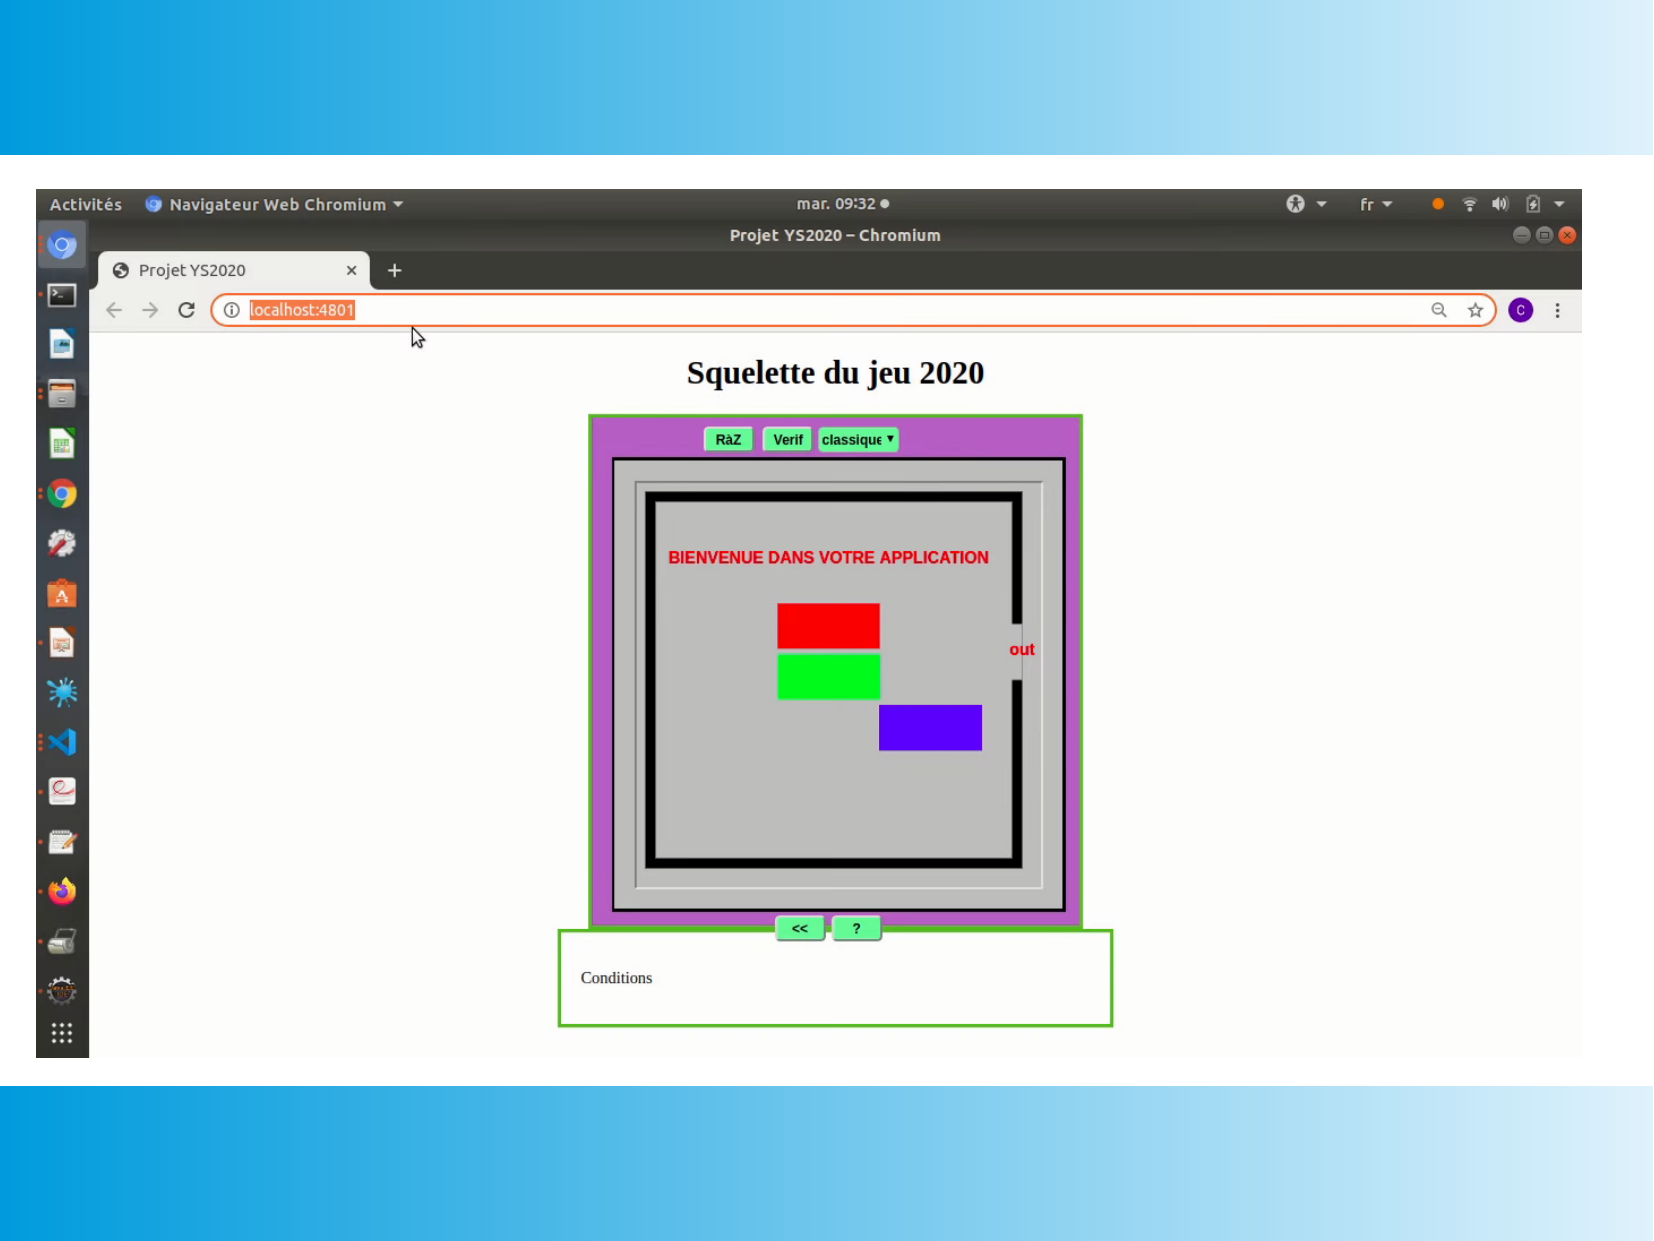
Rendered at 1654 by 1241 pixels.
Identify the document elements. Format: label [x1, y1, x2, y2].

text_box [35, 188, 1583, 1059]
